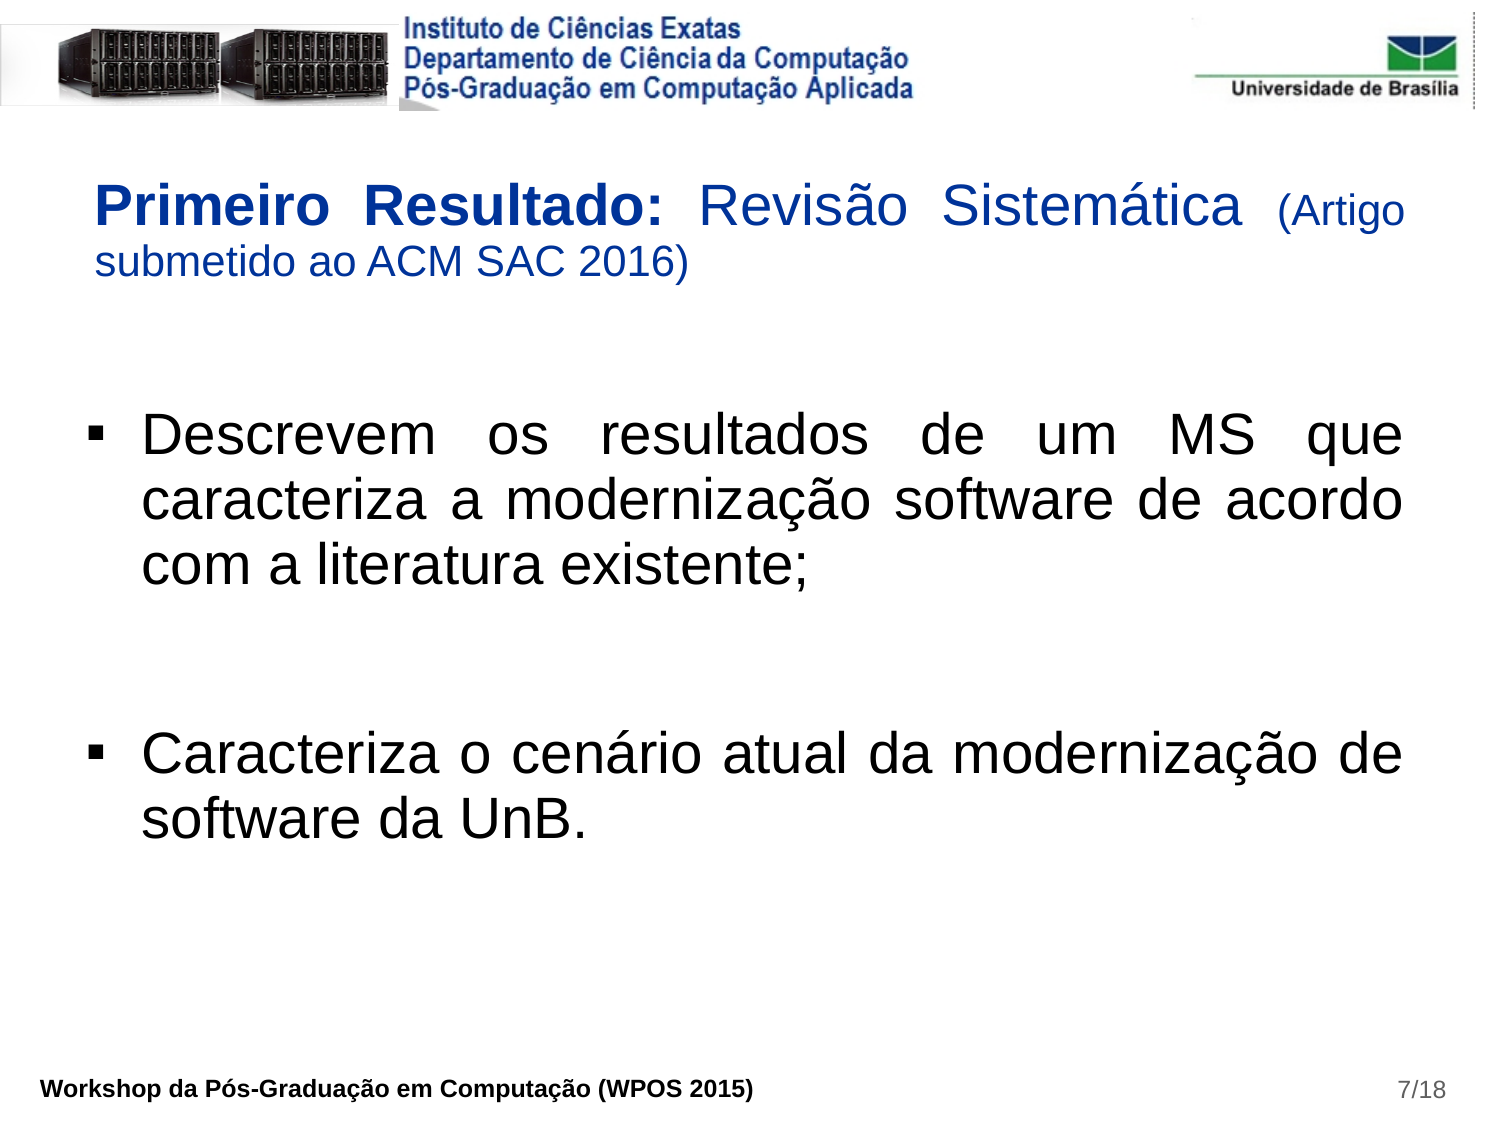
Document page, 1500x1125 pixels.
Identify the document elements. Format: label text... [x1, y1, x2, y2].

title Primeiro Resultado: Revisão Sistemática (Artigo submetido ao ACM SAC 2016) [59, 164, 1406, 295]
text_box Workshop da Pós-Graduação em Computação (WPOS 2015) [24, 1049, 1374, 1125]
list Descrevem os resultados de um MS que caracteriza a modernização software de acordo com a literatura existente; Caracteriza o cenário atual da modernização de software da UnB. [70, 401, 1406, 993]
picture [0, 12, 1475, 111]
text_box <number>/18 [1374, 1049, 1492, 1125]
